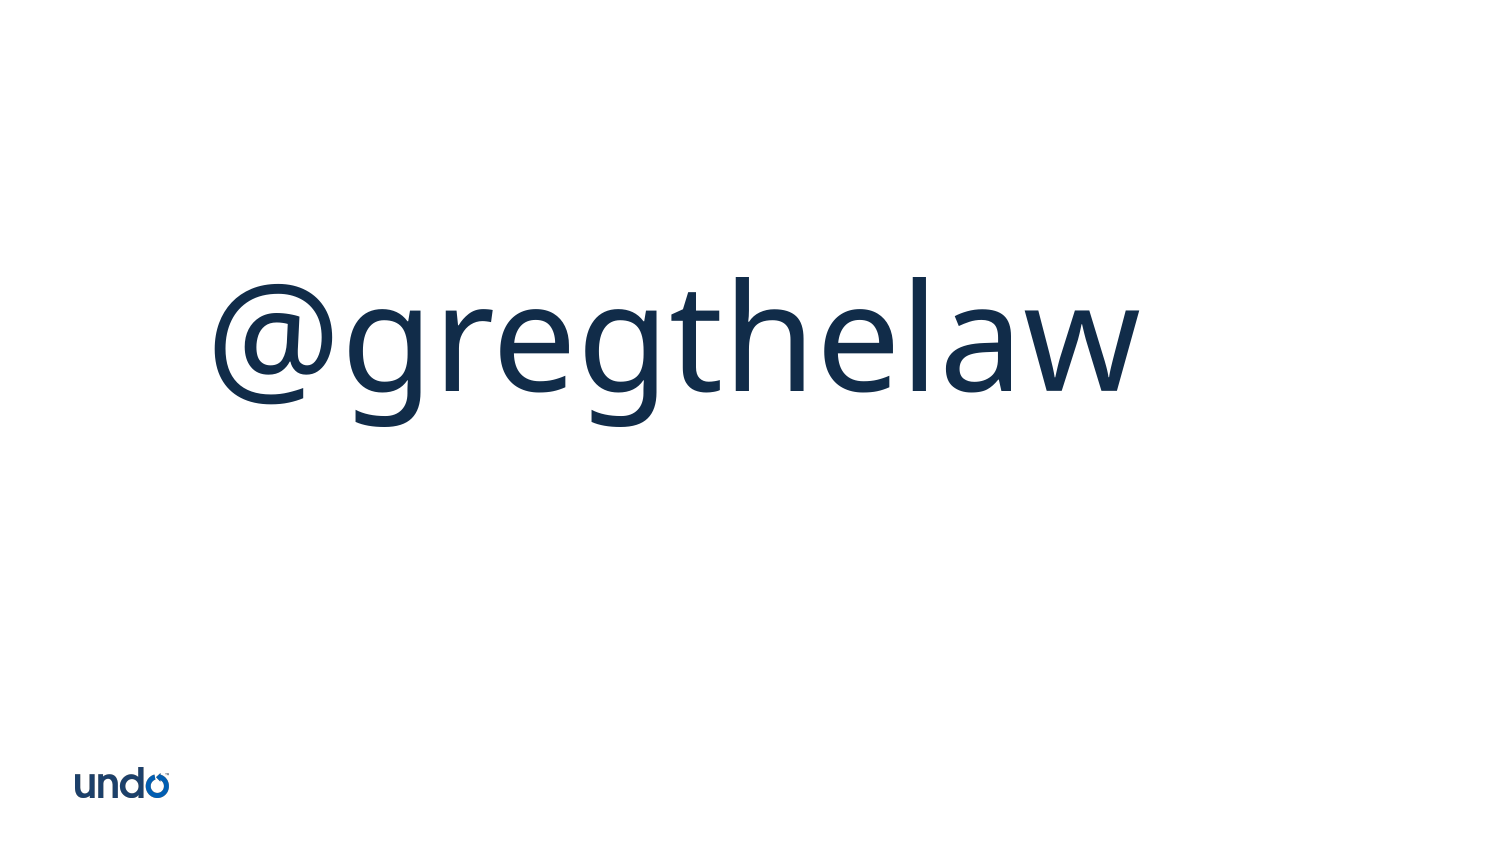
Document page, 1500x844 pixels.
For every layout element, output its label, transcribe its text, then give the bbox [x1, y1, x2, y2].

list @gregthelaw [206, 223, 1500, 784]
picture [75, 767, 169, 798]
